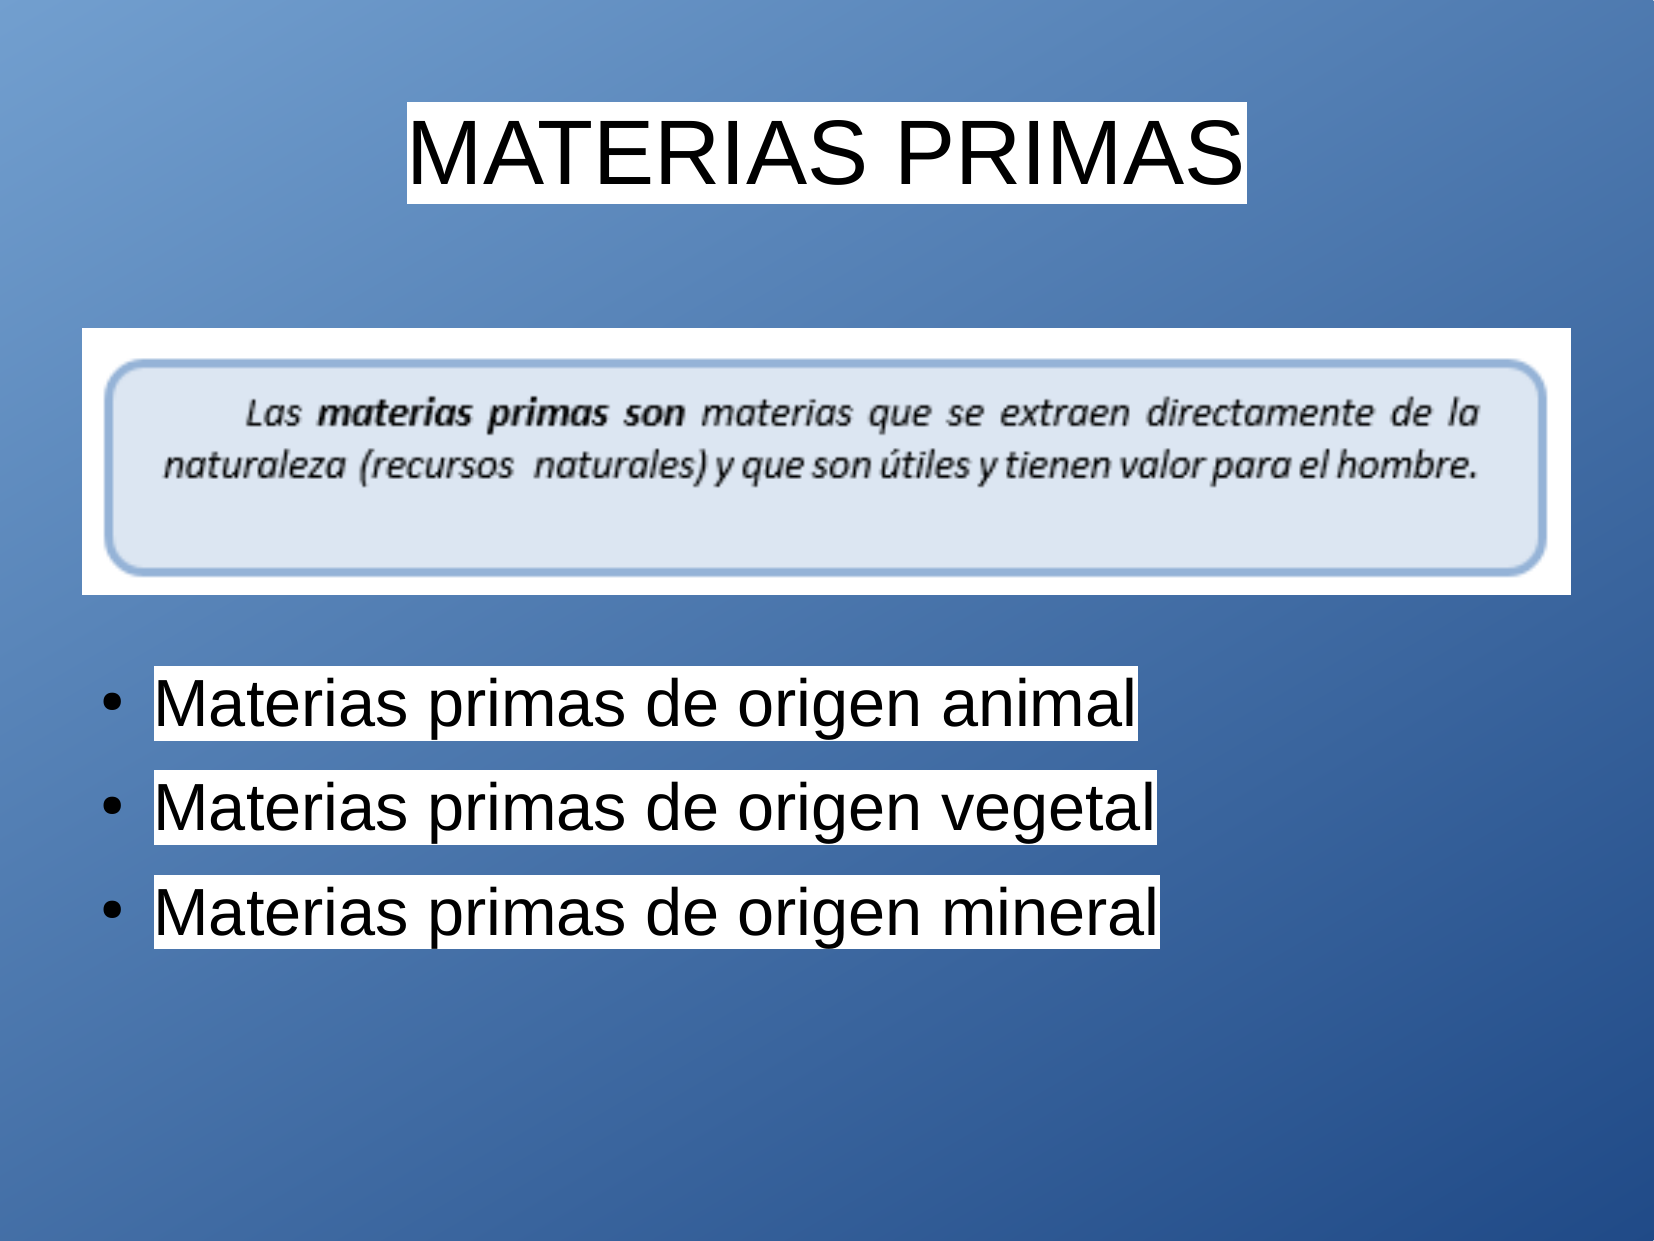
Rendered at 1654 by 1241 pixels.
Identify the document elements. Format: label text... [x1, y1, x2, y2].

title MATERIAS PRIMAS [82, 49, 1571, 257]
picture [82, 328, 1571, 596]
list Materias primas de origen animal Materias primas de origen vegetal Materias primas de origen mineral [82, 665, 1571, 1009]
